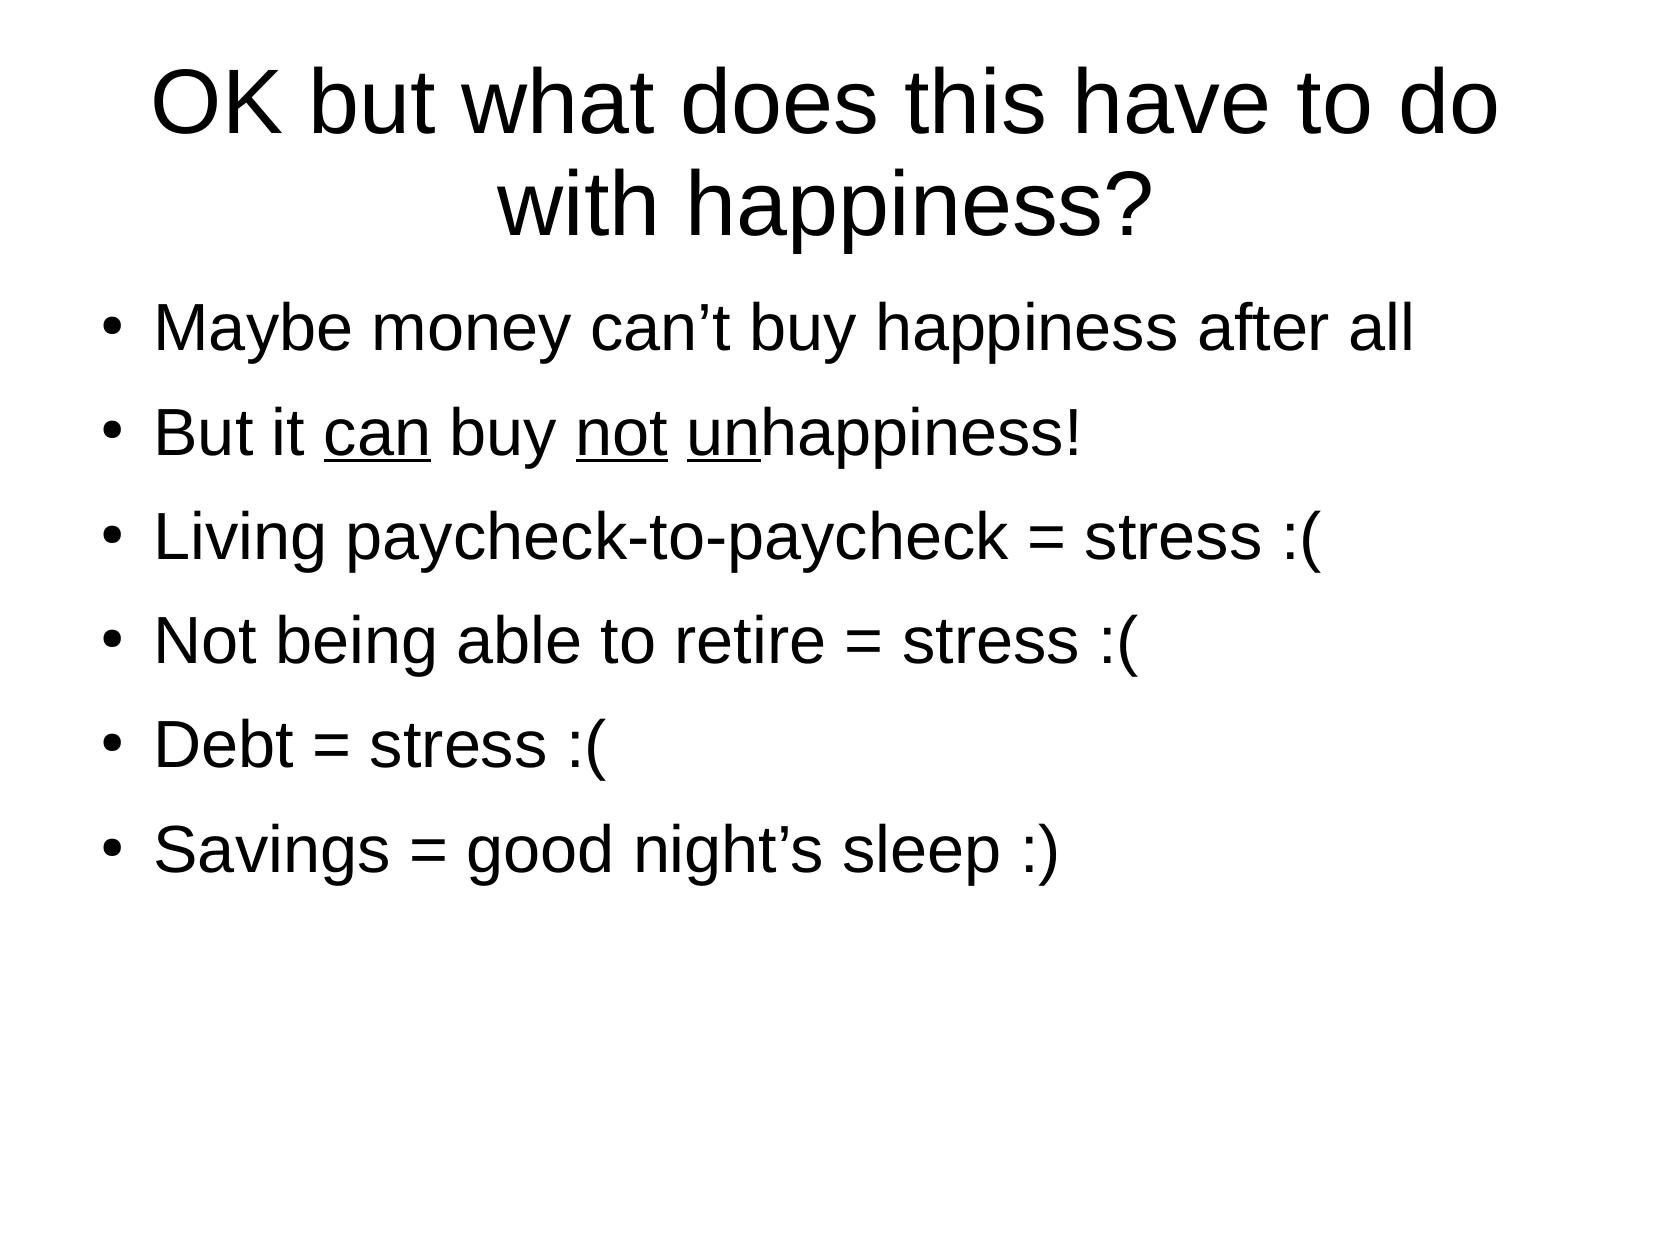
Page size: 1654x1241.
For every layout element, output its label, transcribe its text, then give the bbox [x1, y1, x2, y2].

title OK but what does this have to do with happiness? [82, 49, 1571, 257]
list Maybe money can’t buy happiness after all But it can buy not unhappiness! Living paycheck-to-paycheck = stress :( Not being able to retire = stress :( Debt = stress :( Savings = good night’s sleep :) [82, 290, 1571, 1010]
